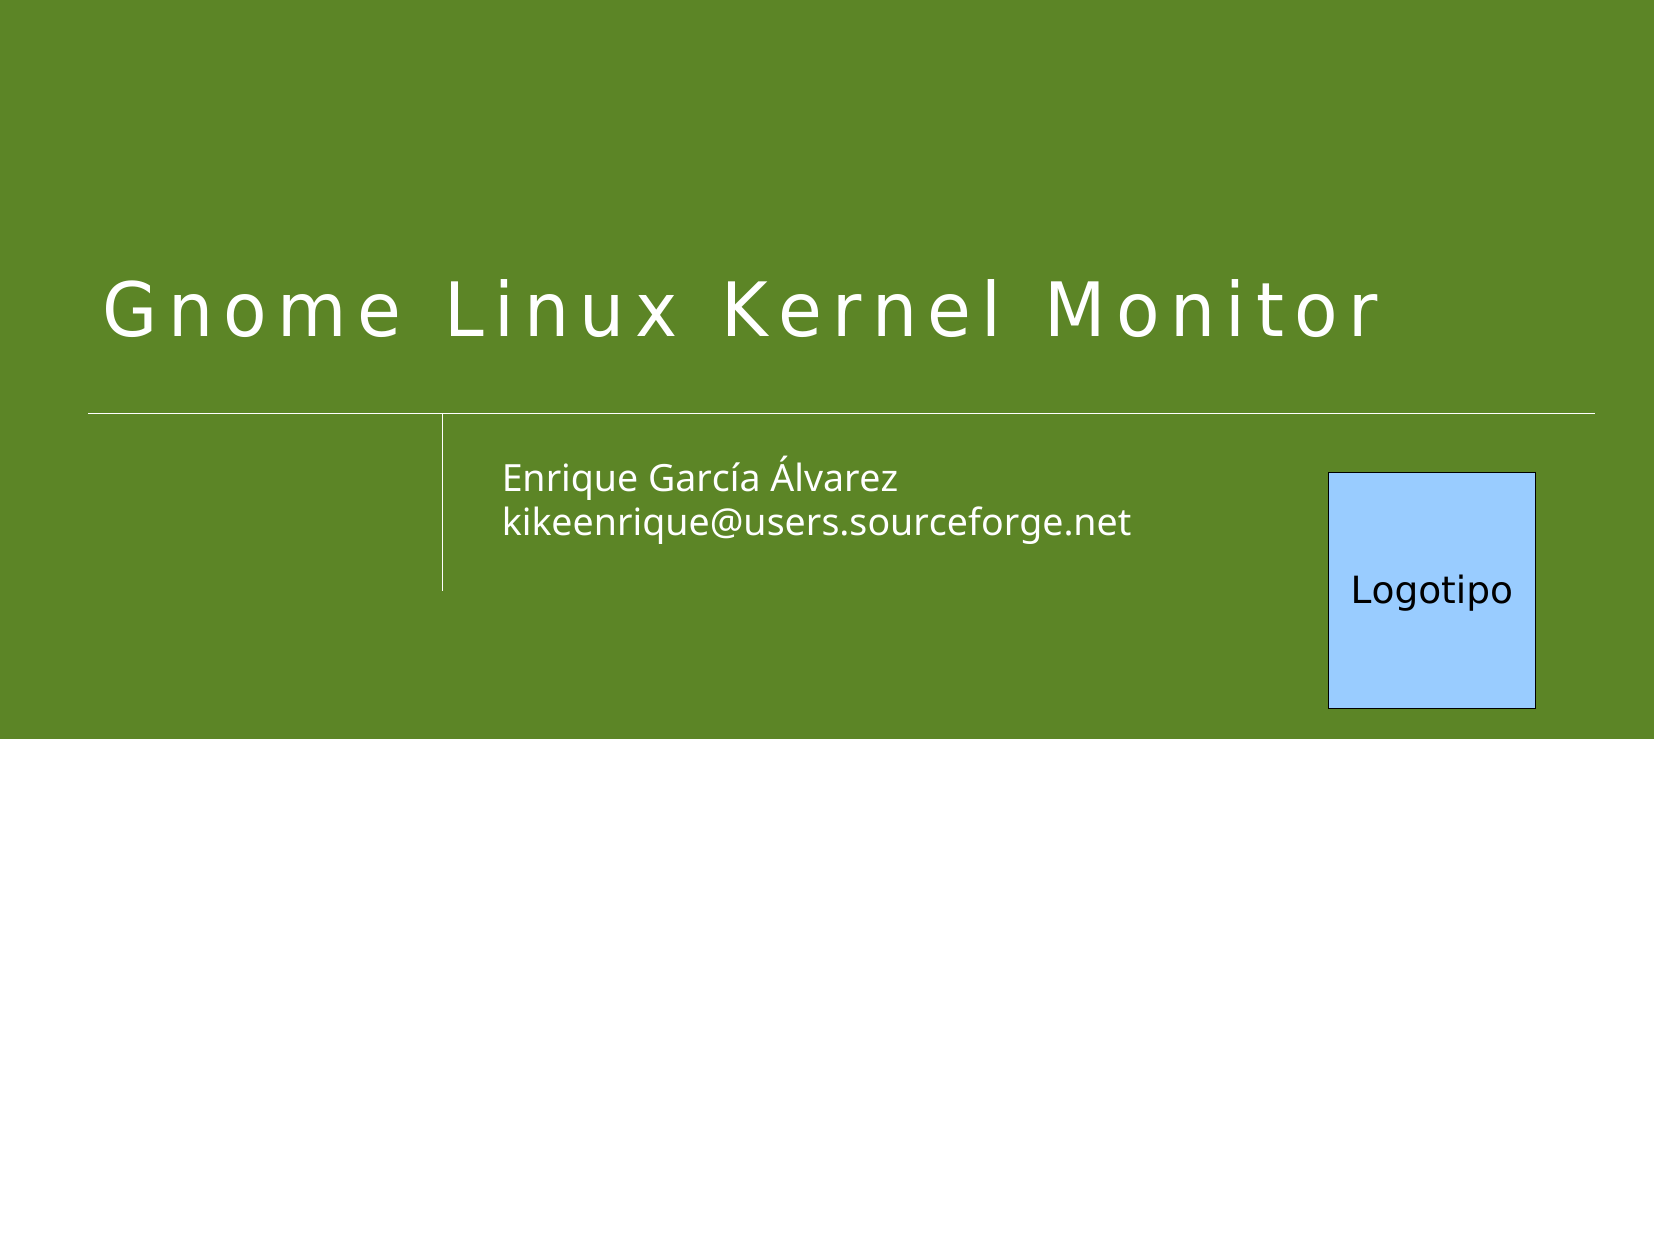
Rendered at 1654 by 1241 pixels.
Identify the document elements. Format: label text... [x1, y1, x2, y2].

title Gnome Linux Kernel Monitor [87, 104, 1455, 355]
text_box [0, 0, 1654, 739]
list Enrique García Álvarez kikeenrique@users.sourceforge.net [501, 456, 1654, 1063]
text_box Logotipo [1328, 472, 1536, 709]
